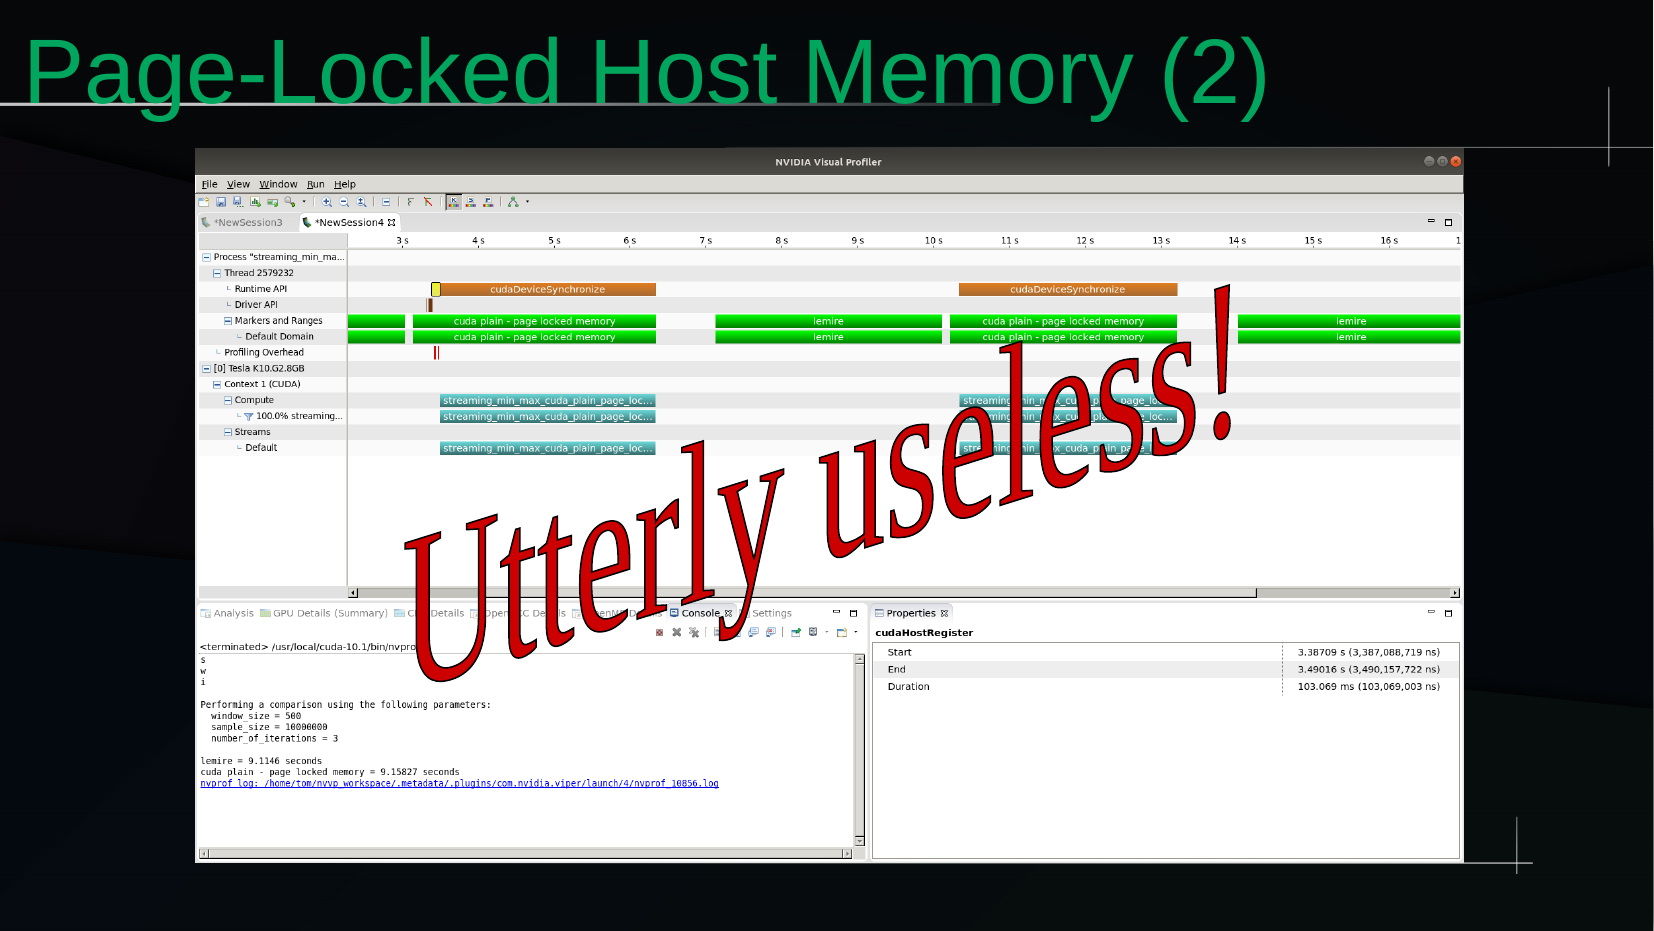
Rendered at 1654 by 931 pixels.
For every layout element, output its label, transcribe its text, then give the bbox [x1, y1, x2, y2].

text_box Utterly useless! [1100, 358, 1143, 472]
text_box Utterly useless! [819, 440, 883, 558]
text_box Utterly useless! [1214, 285, 1230, 394]
text_box Utterly useless! [405, 514, 497, 682]
text_box Utterly useless! [637, 499, 679, 620]
text_box Utterly useless! [579, 520, 630, 632]
text_box Utterly useless! [1000, 341, 1033, 506]
text_box Utterly useless! [681, 440, 714, 606]
text_box Utterly useless! [890, 424, 933, 538]
text_box Utterly useless! [500, 528, 537, 659]
title Page-Locked Host Memory (2) [23, 11, 1589, 119]
text_box Utterly useless! [538, 516, 574, 647]
text_box Utterly useless! [942, 407, 993, 519]
text_box Utterly useless! [1214, 412, 1231, 440]
text_box Utterly useless! [1152, 342, 1195, 456]
text_box Utterly useless! [718, 469, 784, 641]
picture [0, 0, 1654, 931]
text_box Utterly useless! [1040, 376, 1091, 488]
